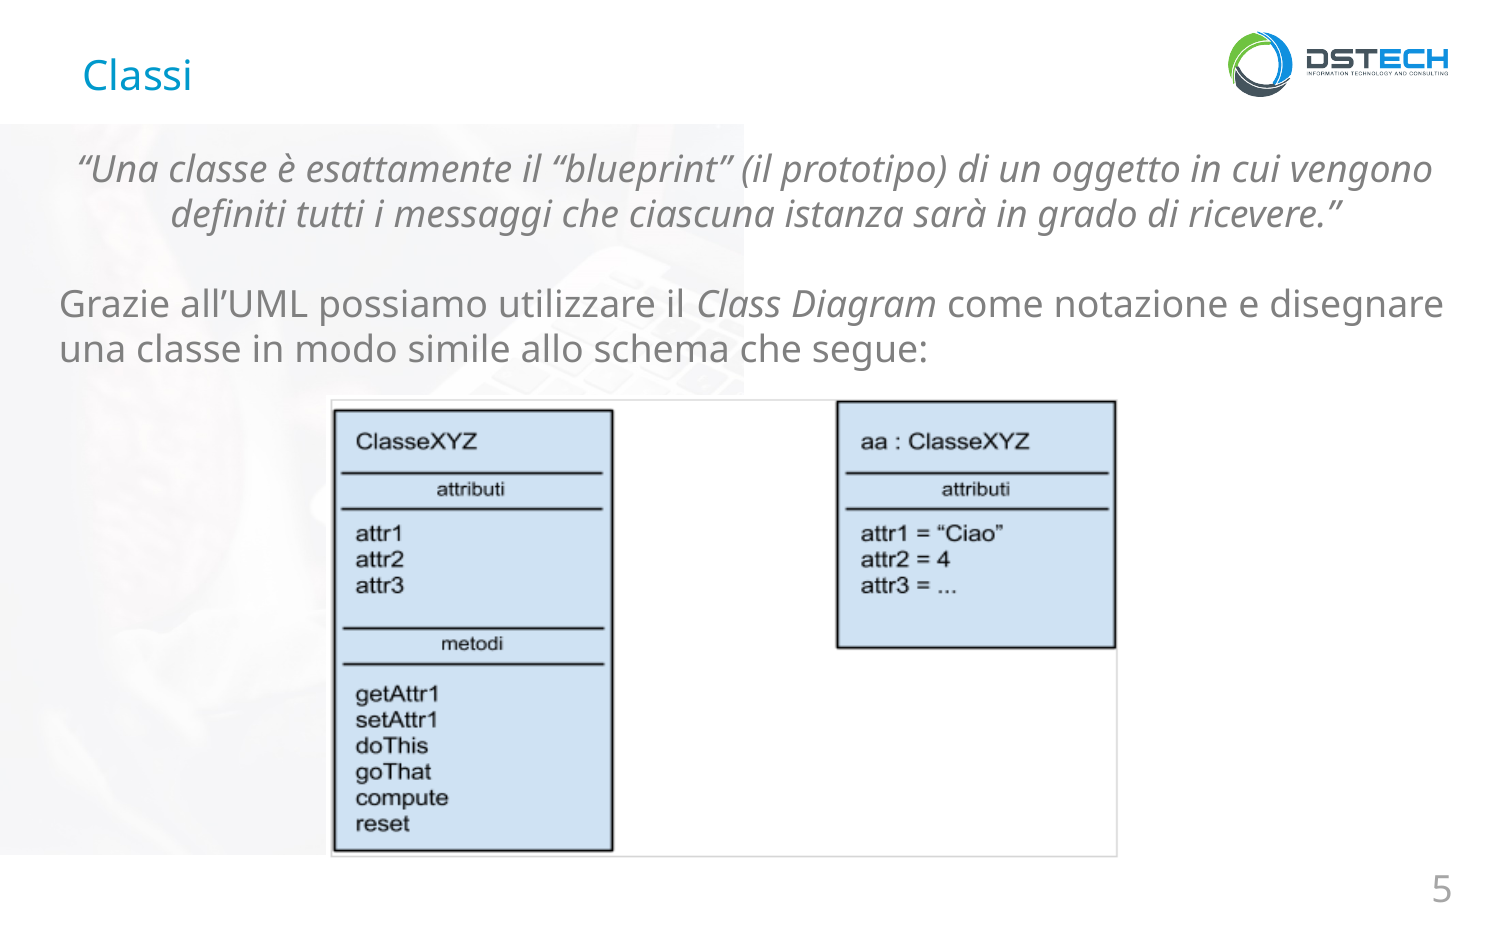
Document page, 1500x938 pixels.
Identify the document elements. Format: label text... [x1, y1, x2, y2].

picture [0, 124, 744, 855]
text_box “Una classe è esattamente il “blueprint” (il prototipo) di un oggetto in cui vengono definiti tutti i messaggi che ciascuna istanza sarà in grado di ricevere.” Grazie all’UML possiamo utilizzare il Class Diagram come notazione e disegnare una classe in modo simile allo schema che segue: [59, 145, 1453, 871]
text_box Classi [67, 41, 1034, 107]
picture [326, 395, 1123, 862]
text_box [744, 117, 1500, 862]
text_box 5 [1413, 864, 1460, 910]
picture [1228, 31, 1448, 97]
